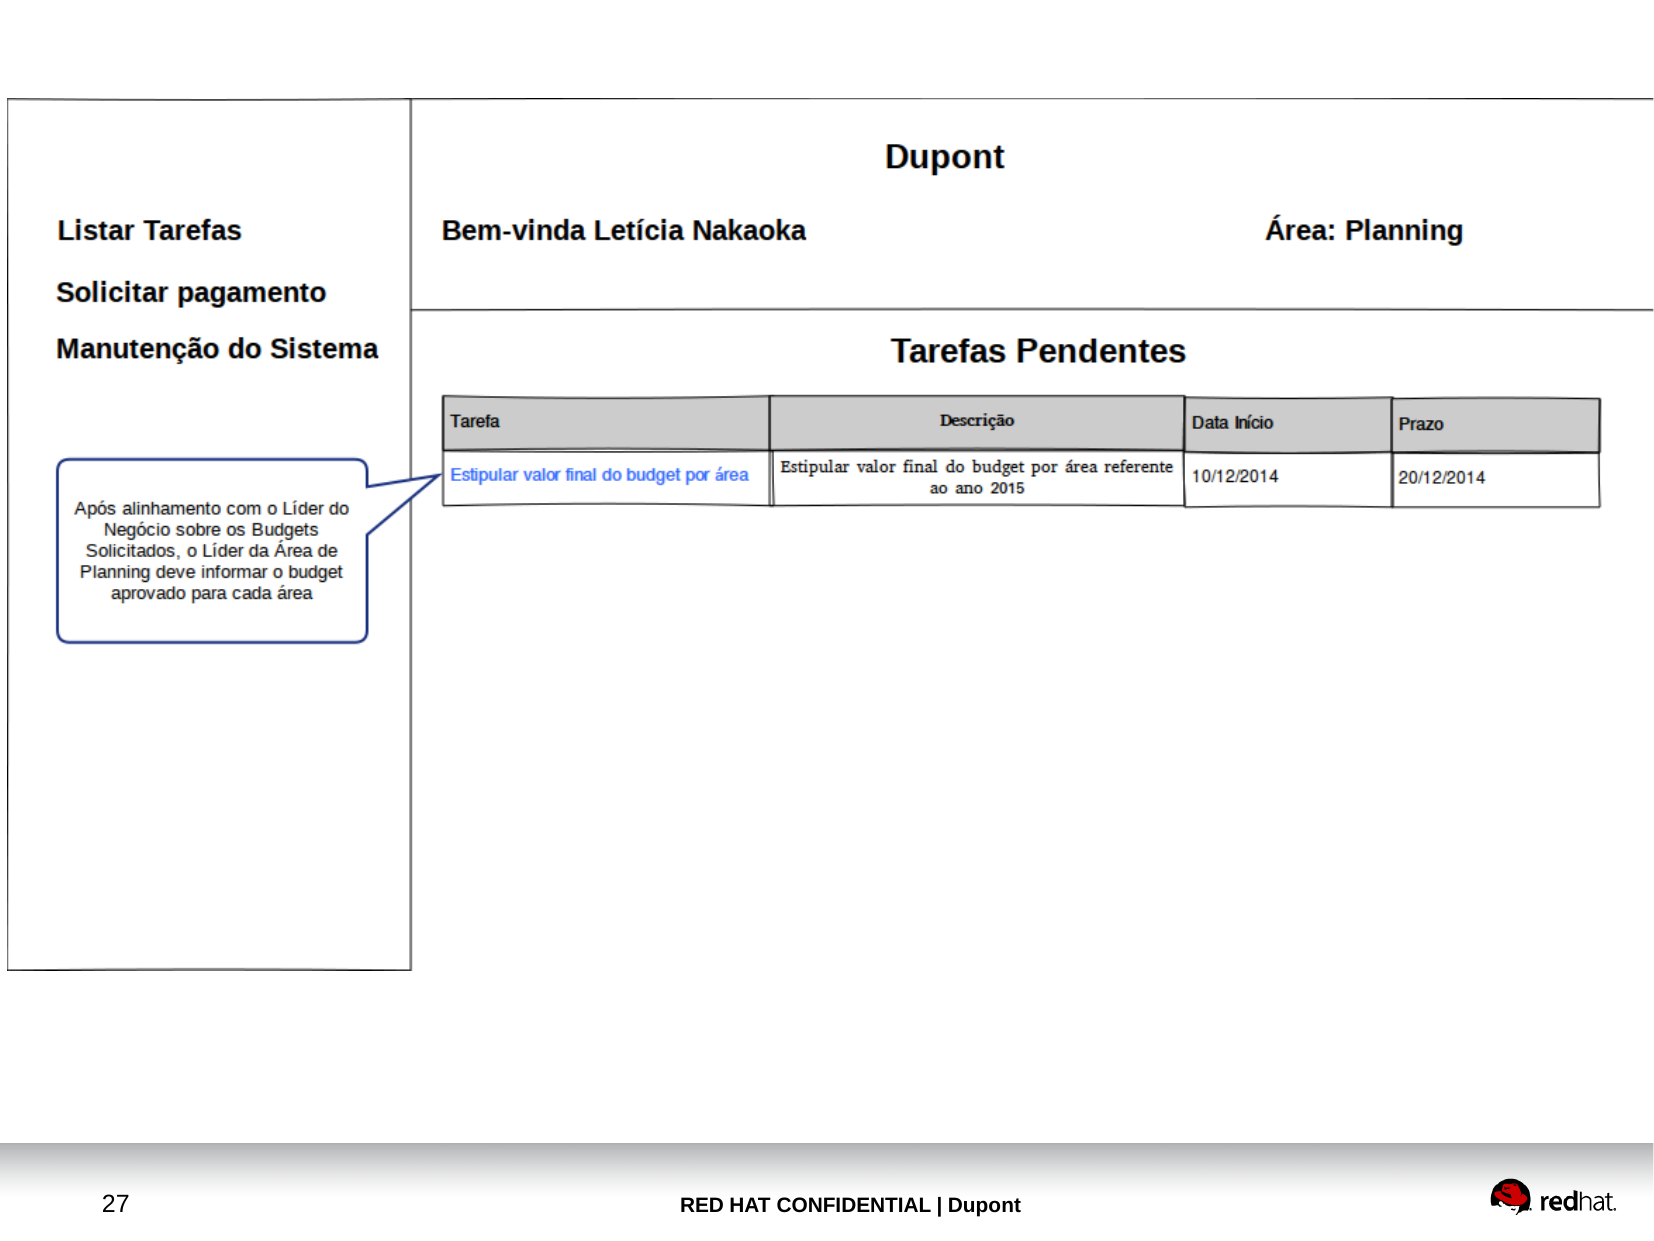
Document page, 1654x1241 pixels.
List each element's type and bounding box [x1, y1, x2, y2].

picture [0, 1143, 1654, 1241]
picture [7, 98, 1654, 971]
